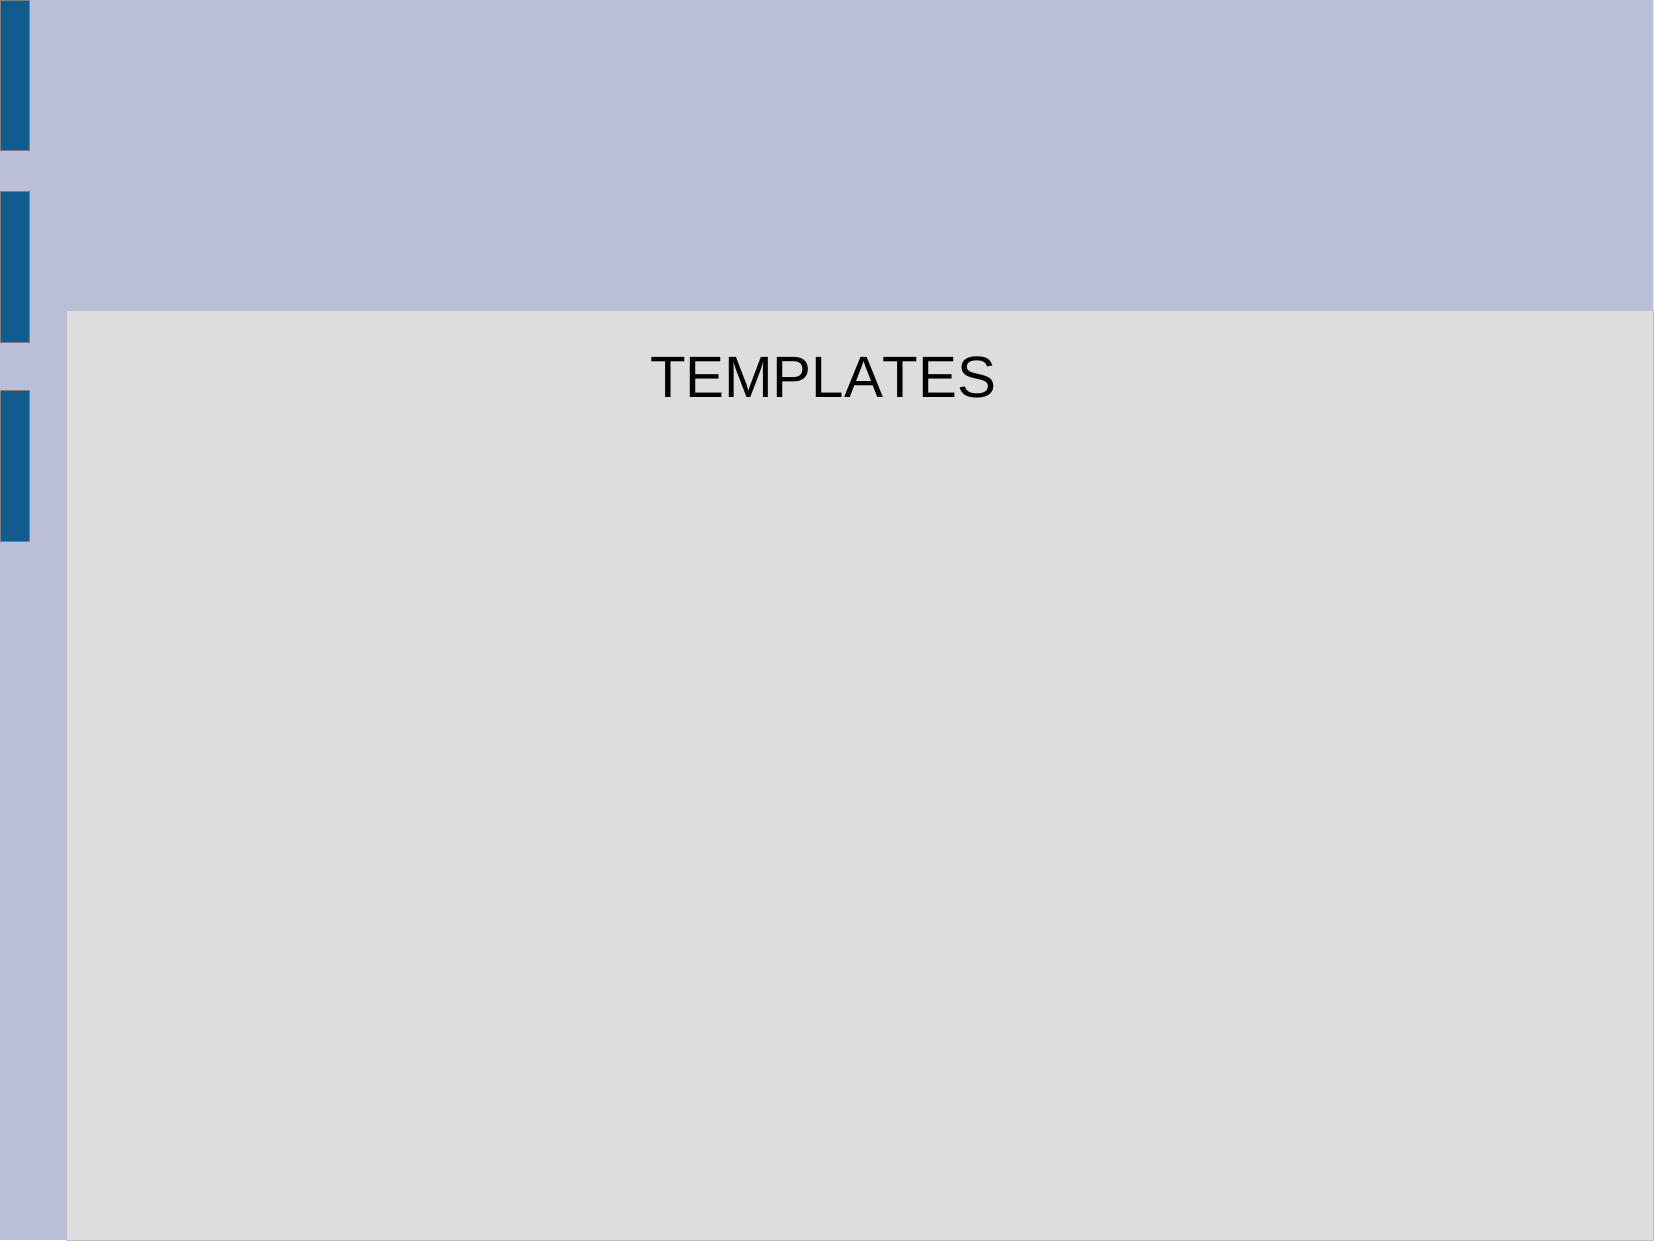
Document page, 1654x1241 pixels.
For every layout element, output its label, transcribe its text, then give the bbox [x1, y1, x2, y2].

list TEMPLATES [121, 344, 1534, 1127]
